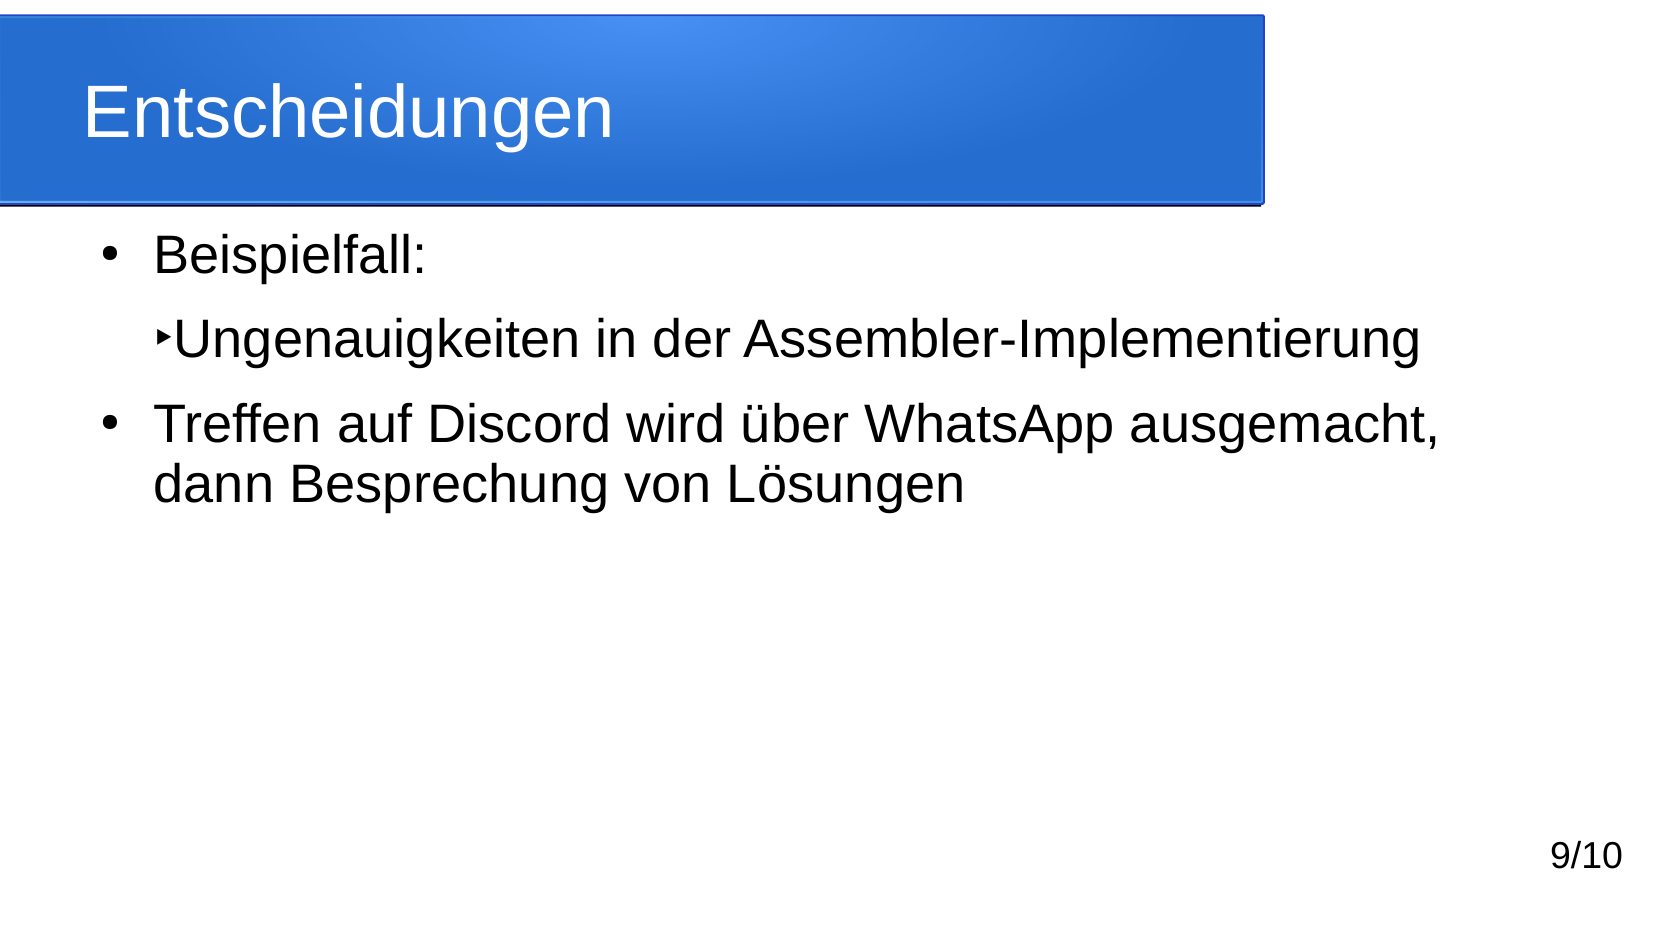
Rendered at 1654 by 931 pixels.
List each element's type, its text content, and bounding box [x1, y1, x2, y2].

text_box 9/10 [1535, 826, 1654, 886]
list Beispielfall: ‣Ungenauigkeiten in der Assembler-Implementierung Treffen auf Discord wird über WhatsApp ausgemacht, dann Besprechung von Lösungen [82, 224, 1571, 764]
title Entscheidungen [82, 35, 1235, 189]
